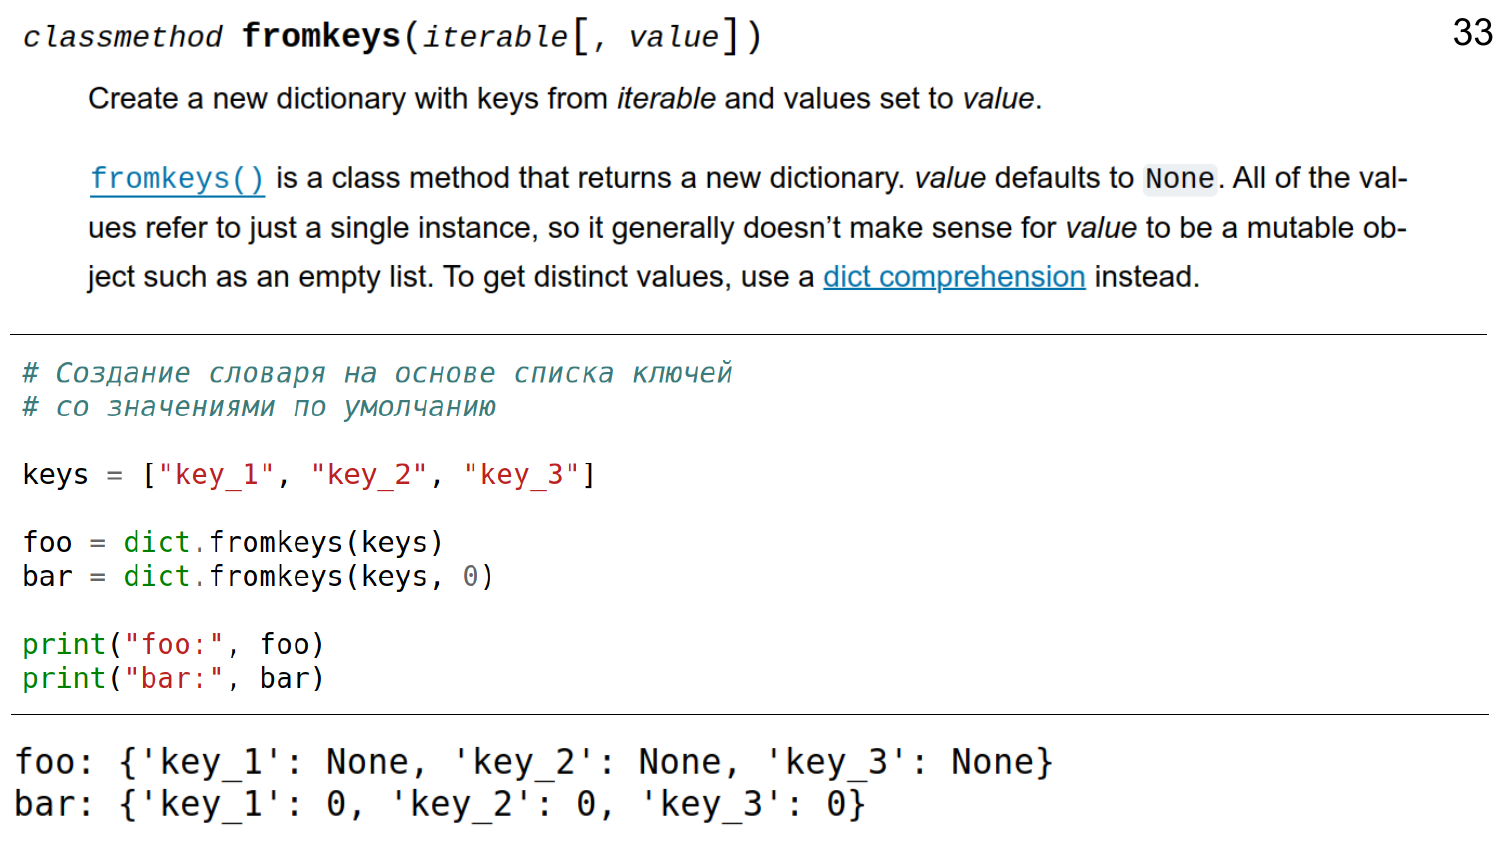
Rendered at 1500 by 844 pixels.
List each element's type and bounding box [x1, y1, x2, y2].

picture [10, 13, 1432, 302]
picture [5, 733, 1061, 838]
picture [8, 350, 746, 707]
